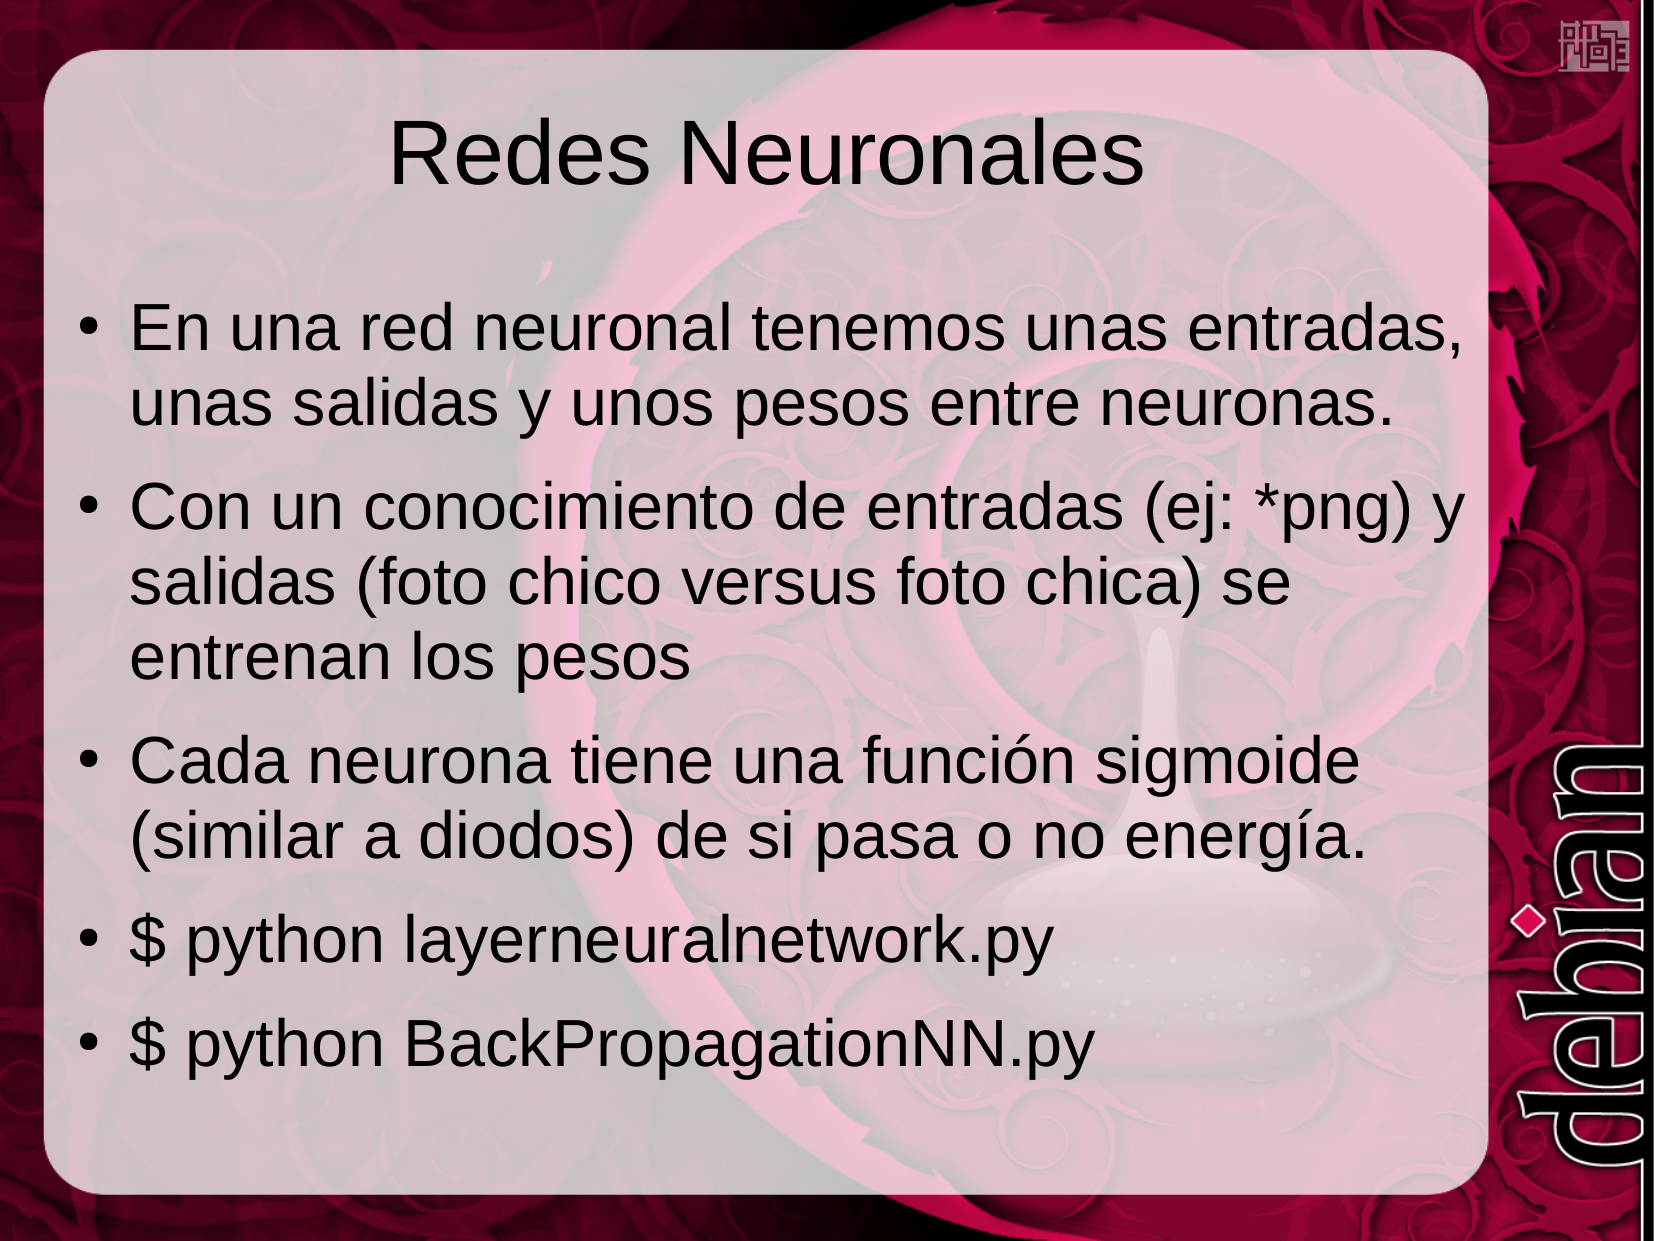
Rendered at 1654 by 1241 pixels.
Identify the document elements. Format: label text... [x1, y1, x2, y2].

picture [0, 0, 1654, 1241]
list En una red neuronal tenemos unas entradas, unas salidas y unos pesos entre neuronas. Con un conocimiento de entradas (ej: *png) y salidas (foto chico versus foto chica) se entrenan los pesos Cada neurona tiene una función sigmoide (similar a diodos) de si pasa o no energía. $ python layerneuralnetwork.py $ python BackPropagationNN.py [59, 290, 1477, 1109]
title Redes Neuronales [59, 49, 1477, 257]
